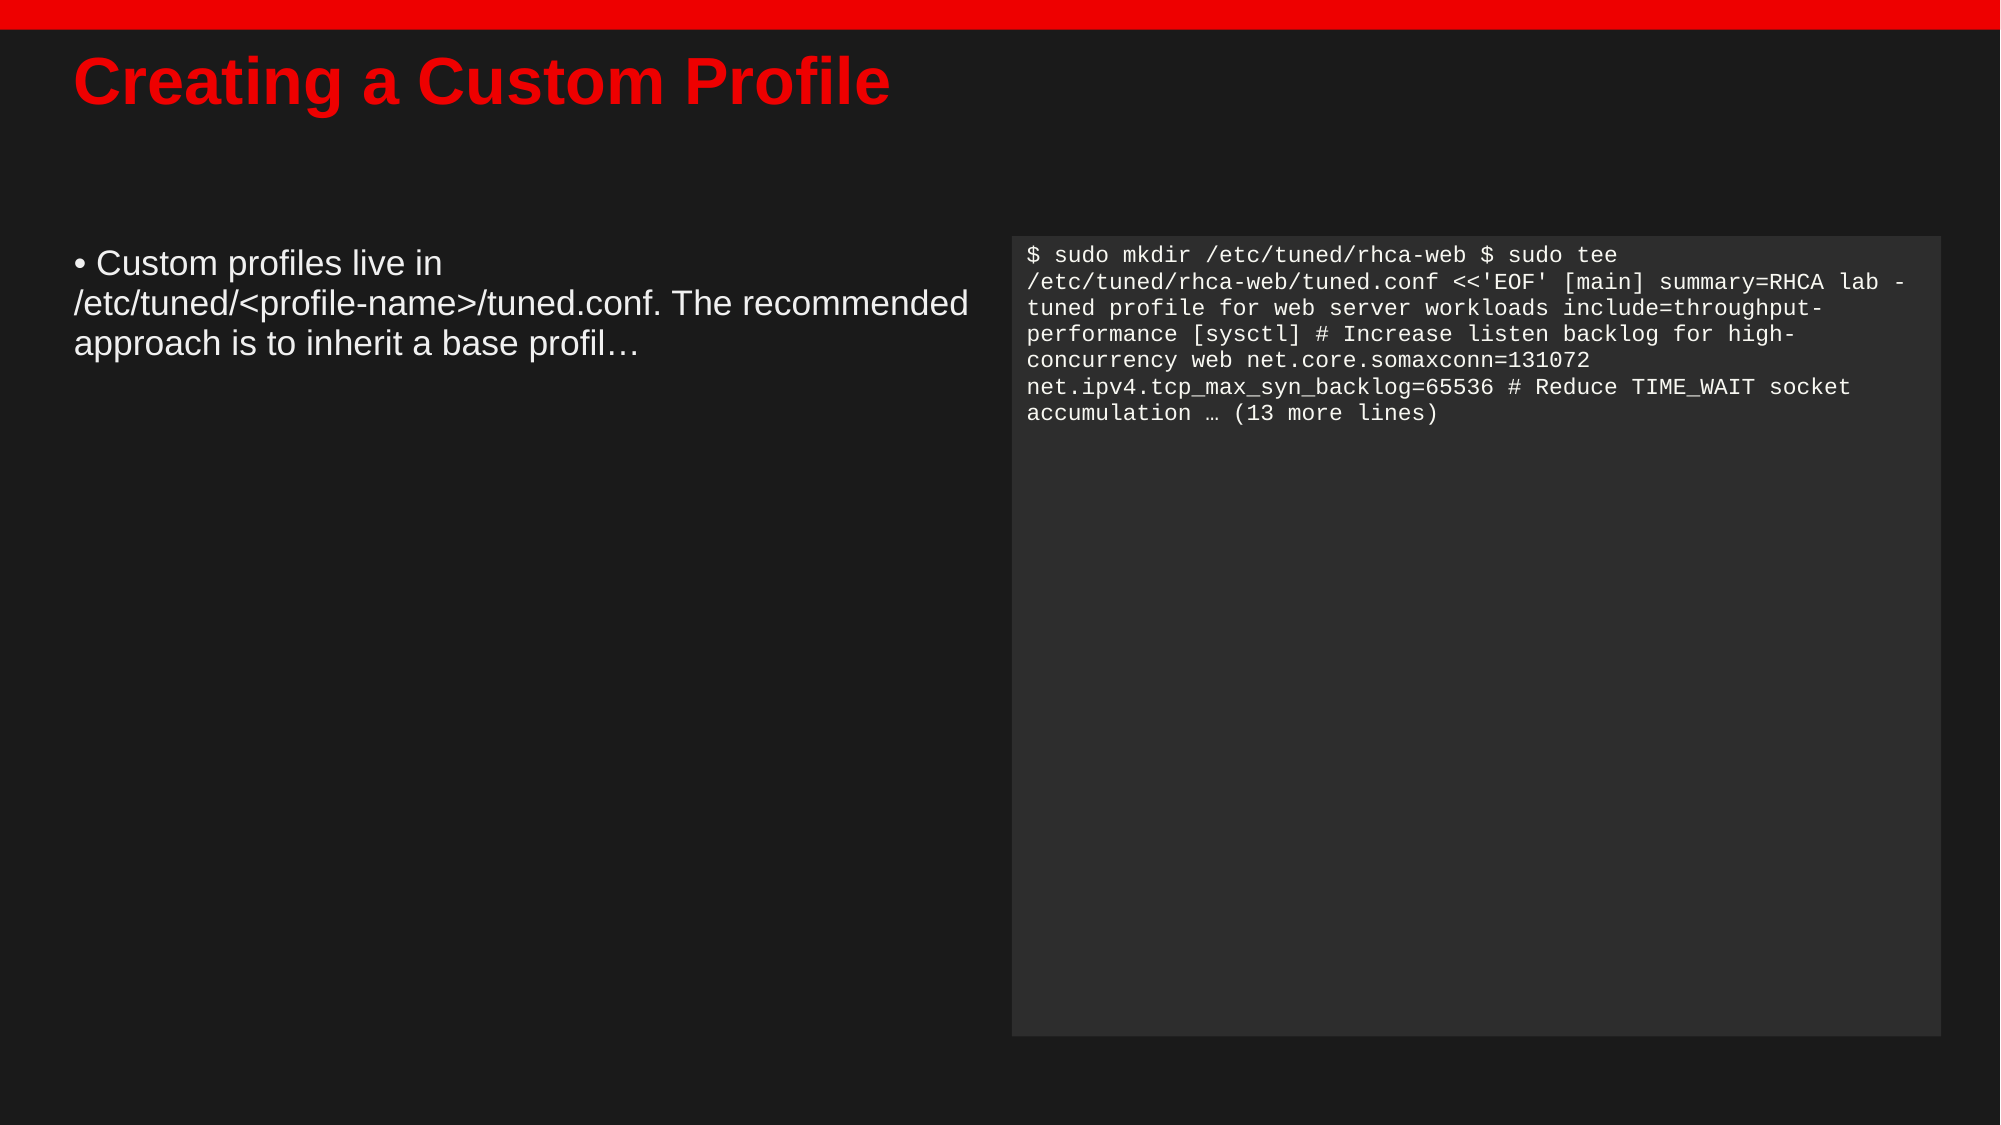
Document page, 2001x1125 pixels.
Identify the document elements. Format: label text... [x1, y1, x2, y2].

text_box [0, 0, 2001, 30]
text_box Creating a Custom Profile [59, 36, 1942, 208]
text_box • Custom profiles live in /etc/tuned/<profile-name>/tuned.conf. The recommended approach is to inherit a base profil… [59, 236, 989, 1037]
text_box $ sudo mkdir /etc/tuned/rhca-web $ sudo tee /etc/tuned/rhca-web/tuned.conf <<'EOF' [main] summary=RHCA lab - tuned profile for web server workloads include=throughput-performance [sysctl] # Increase listen backlog for high-concurrency web net.core.somaxconn=131072 net.ipv4.tcp_max_syn_backlog=65536 # Reduce TIME_WAIT socket accumulation … (13 more lines) [1011, 236, 1942, 1037]
